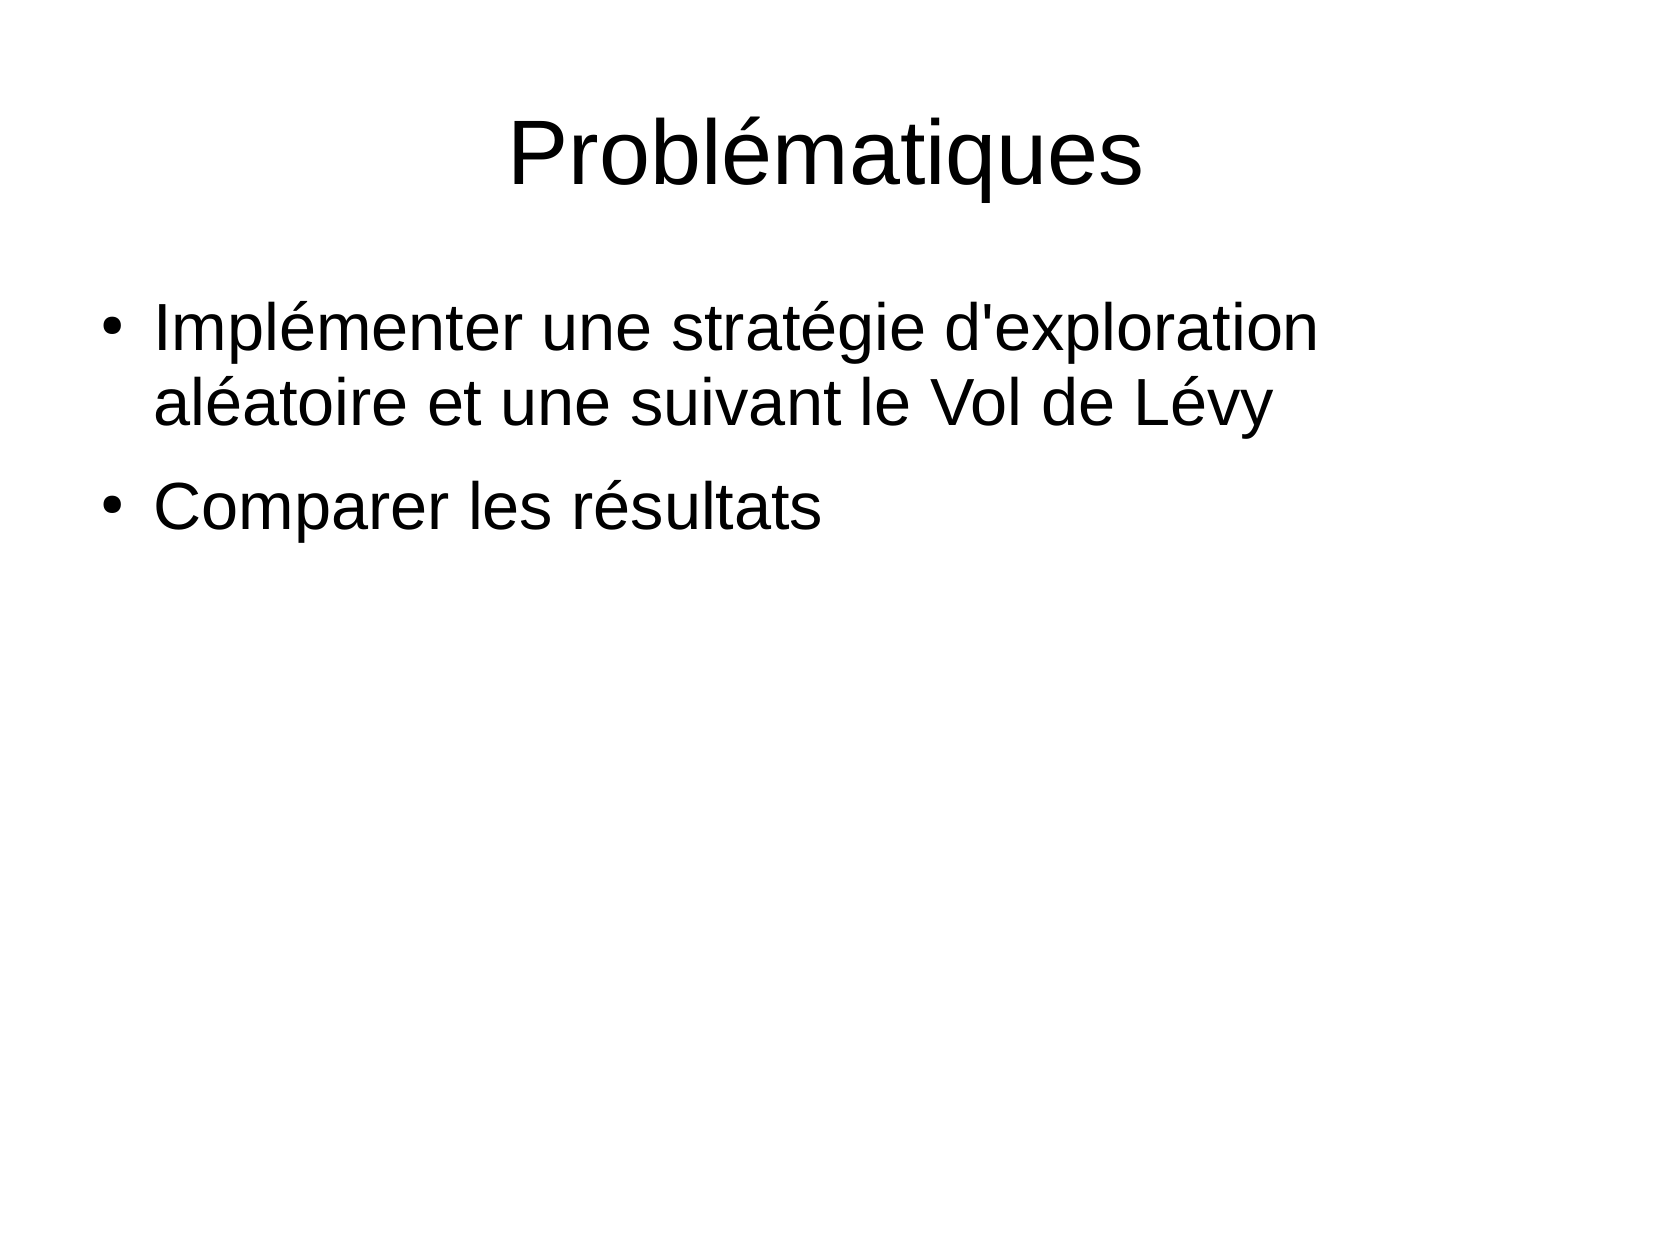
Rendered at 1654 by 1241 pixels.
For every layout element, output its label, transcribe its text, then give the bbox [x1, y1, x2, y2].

list Implémenter une stratégie d'exploration aléatoire et une suivant le Vol de Lévy Comparer les résultats [82, 290, 1571, 1010]
title Problématiques [82, 49, 1571, 257]
